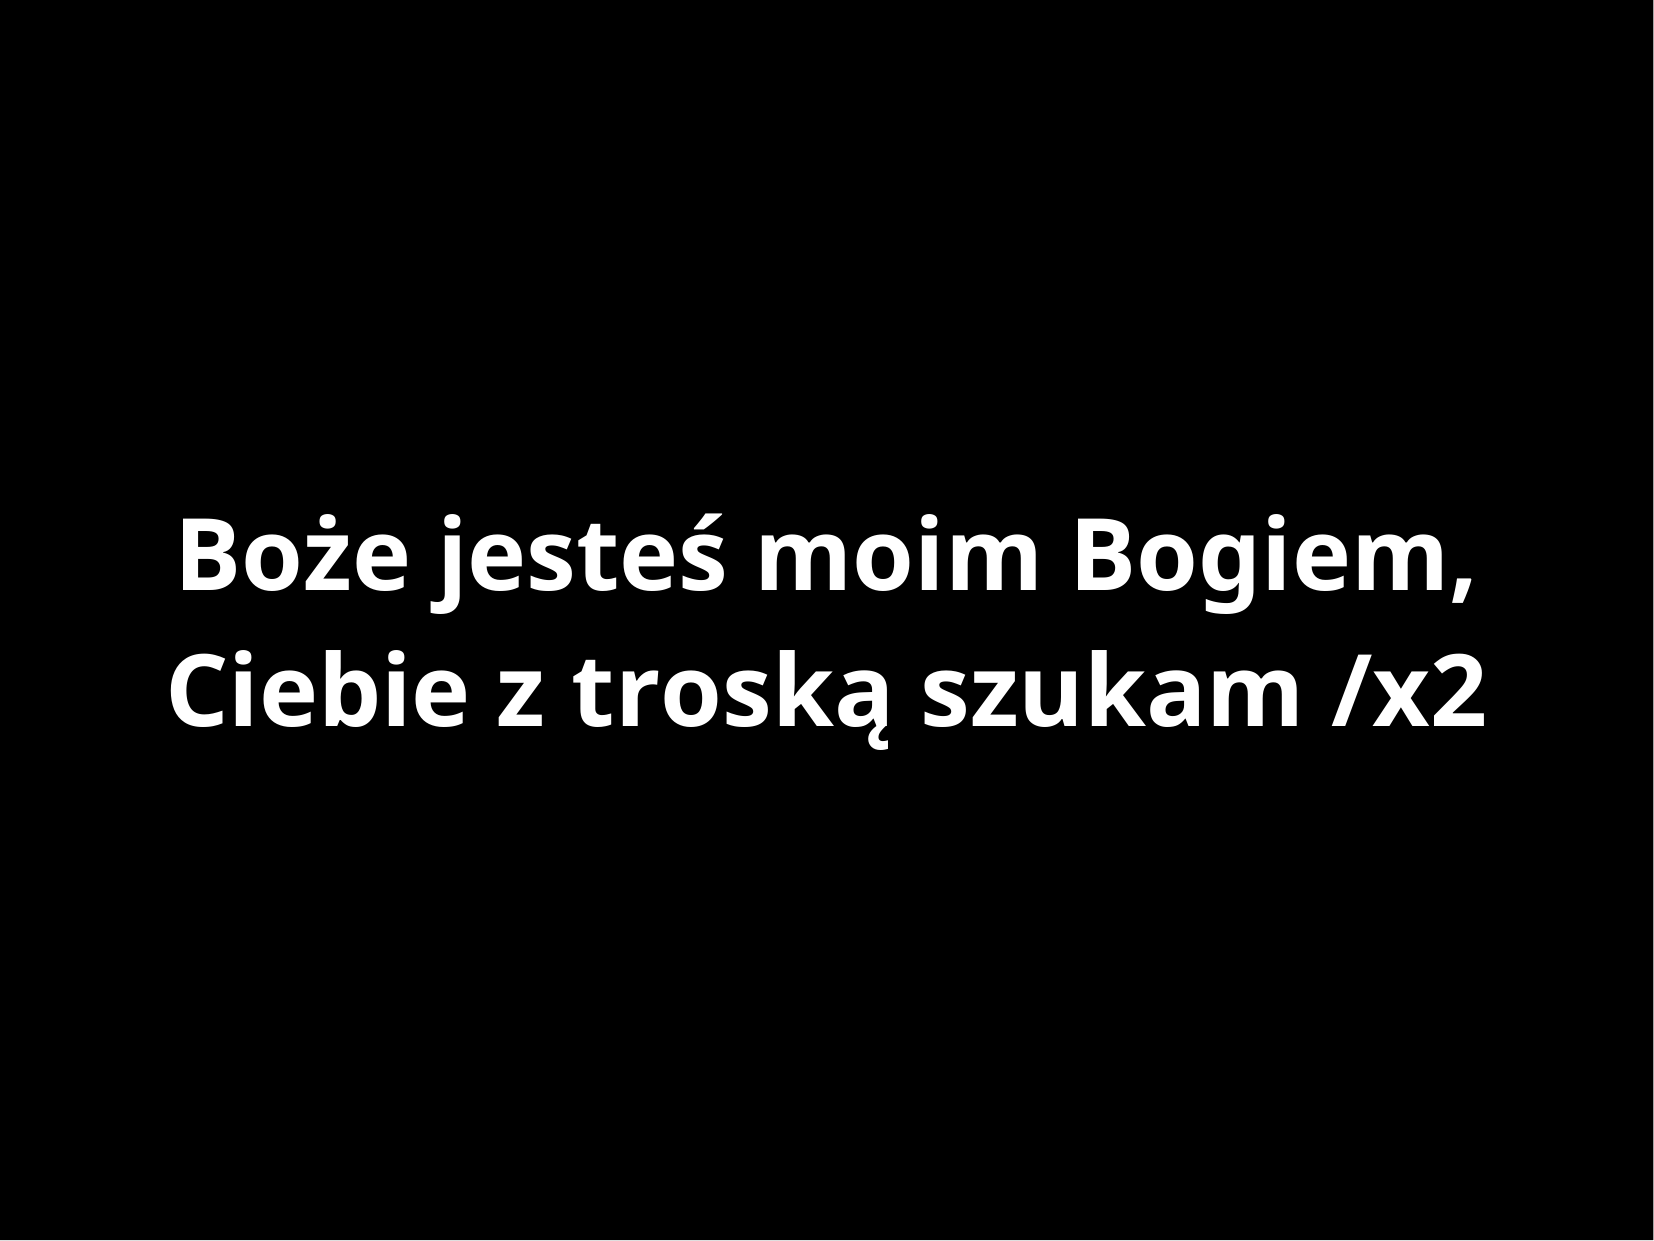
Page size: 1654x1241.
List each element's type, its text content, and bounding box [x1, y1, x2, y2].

title Boże jesteś moim Bogiem, Ciebie z troską szukam /x2 [0, 0, 1654, 1241]
